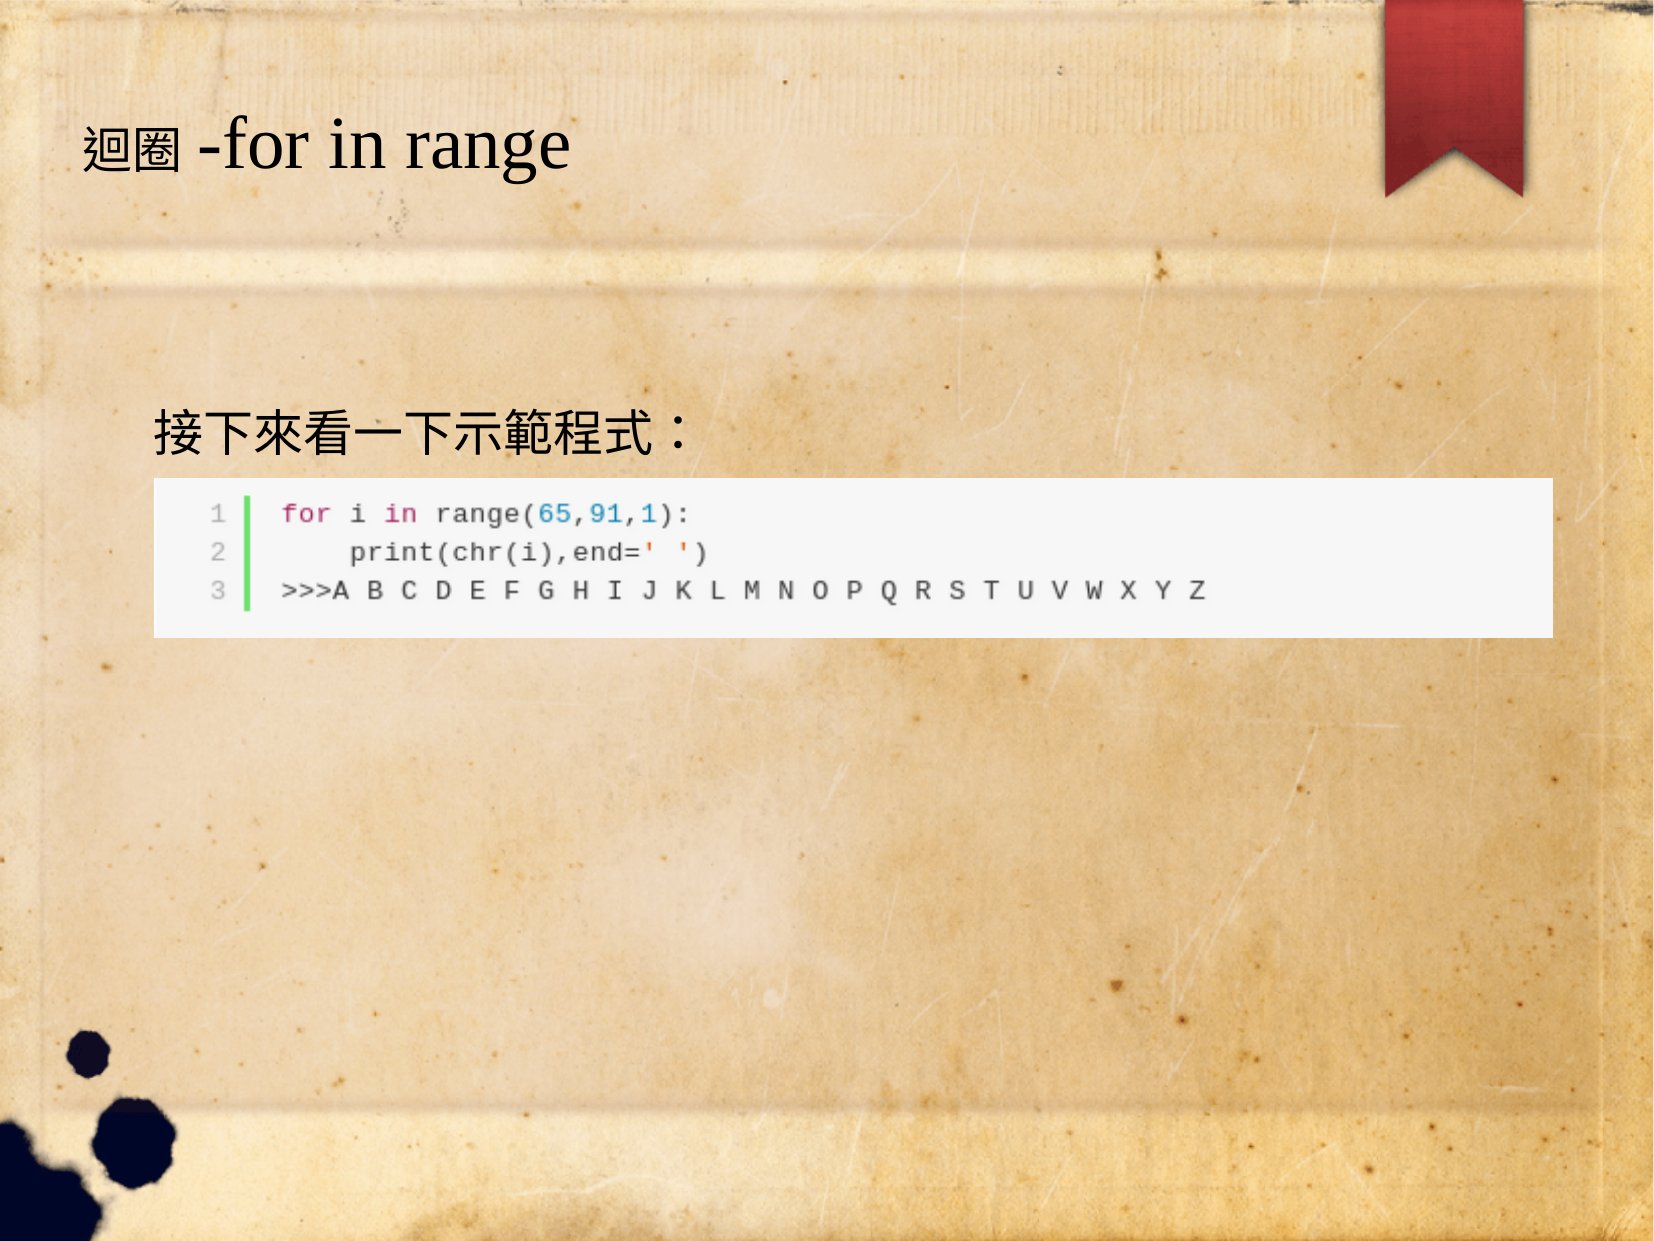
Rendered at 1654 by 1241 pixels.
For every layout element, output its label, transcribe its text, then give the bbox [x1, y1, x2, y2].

picture [0, 0, 1654, 1241]
list 接下來看一下示範程式： [82, 290, 1538, 1010]
title 迴圈-for in range [82, 49, 1347, 237]
